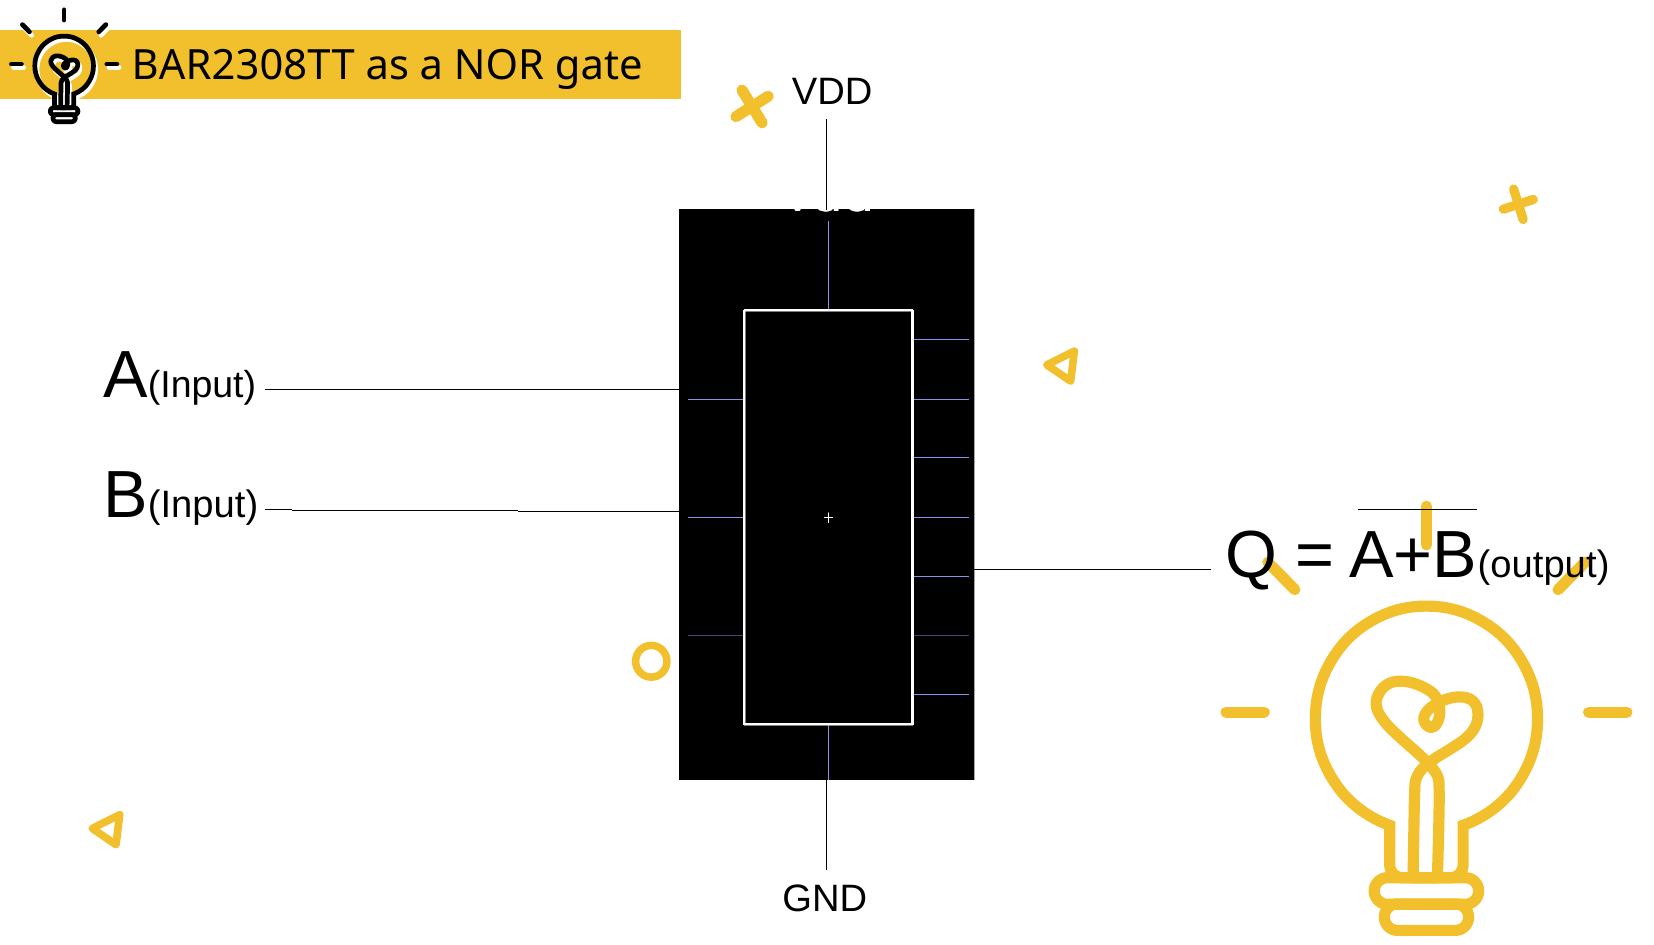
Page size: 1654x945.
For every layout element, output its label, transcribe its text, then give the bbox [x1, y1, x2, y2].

title BAR2308TT as a NOR gate [131, 0, 798, 128]
text_box GND [767, 869, 946, 928]
text_box VDD [777, 62, 945, 120]
text_box B(Input) [88, 449, 356, 541]
text_box A(Input) [88, 329, 296, 421]
text_box Q = A+B(output) [1210, 509, 1654, 601]
picture [679, 209, 975, 780]
